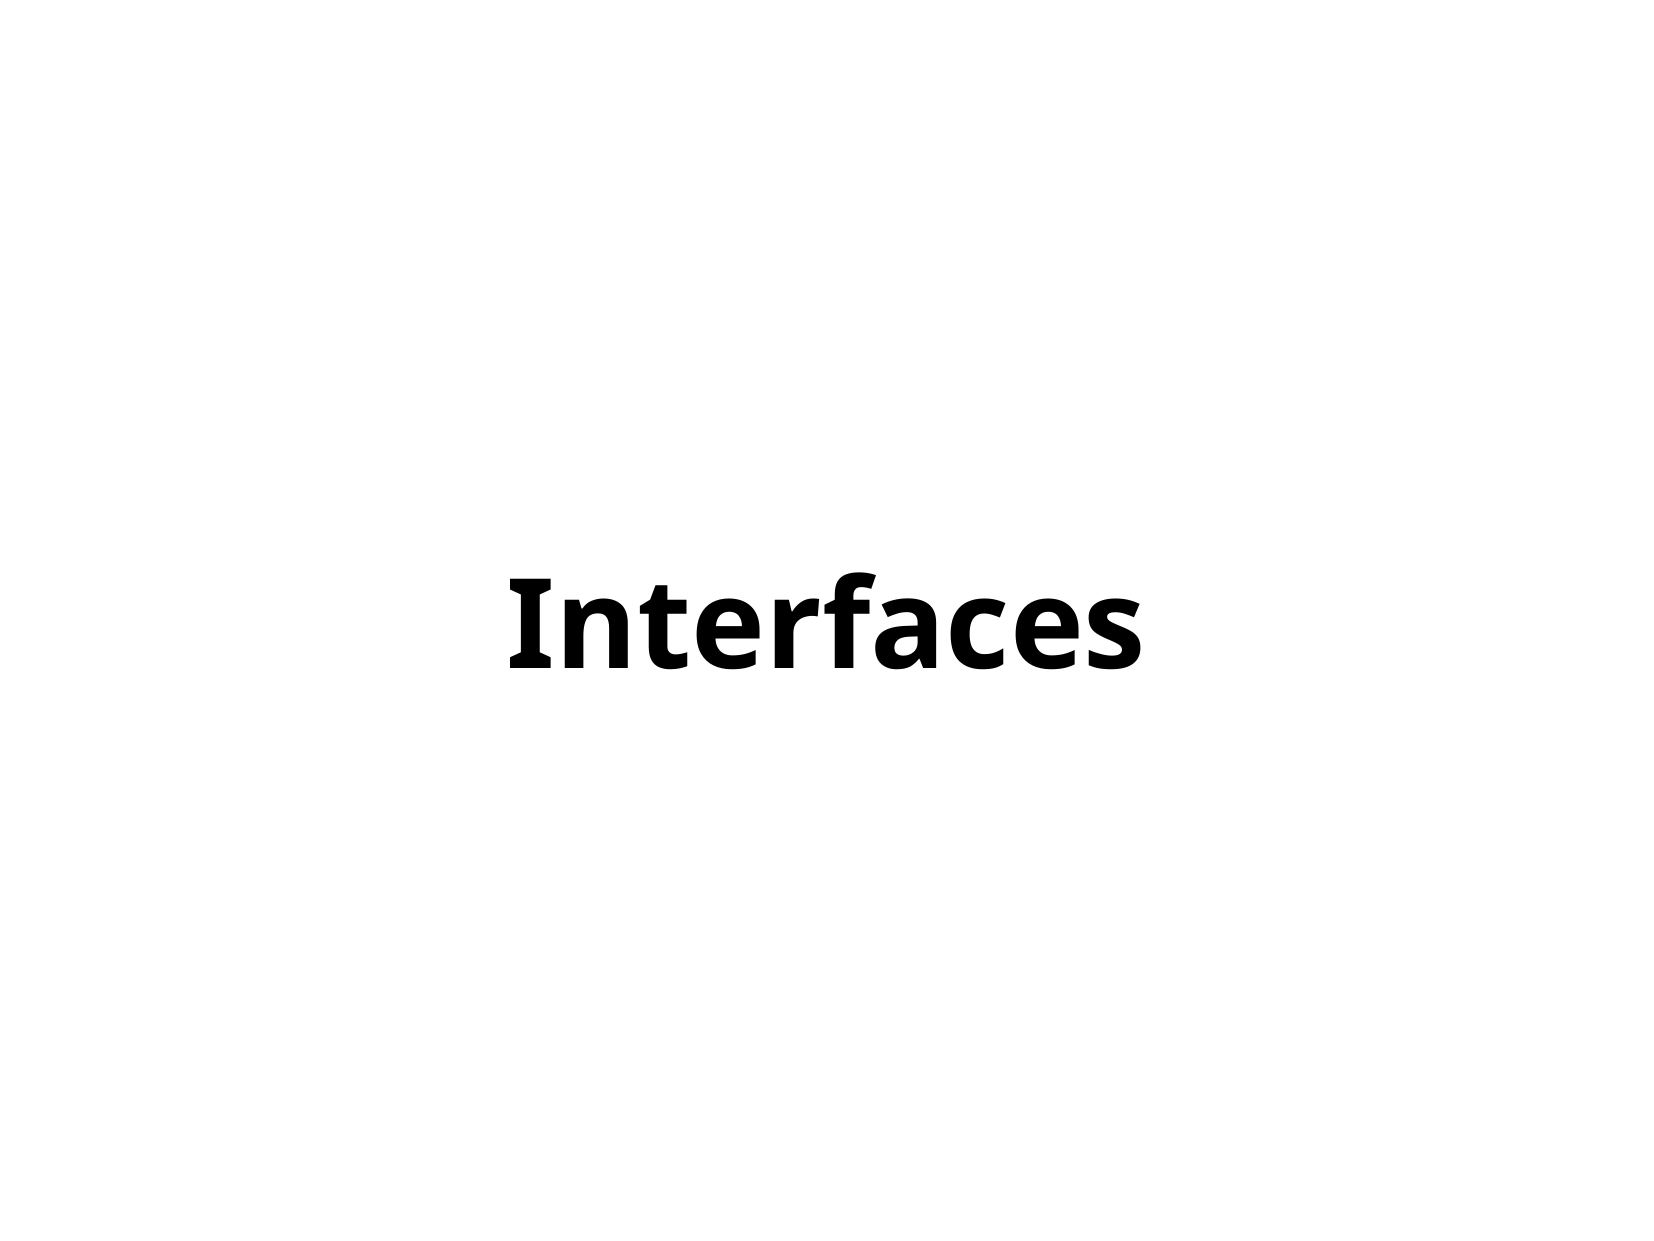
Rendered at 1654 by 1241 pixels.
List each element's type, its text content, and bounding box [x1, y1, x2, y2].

subtitle Interfaces [23, 35, 1630, 1205]
